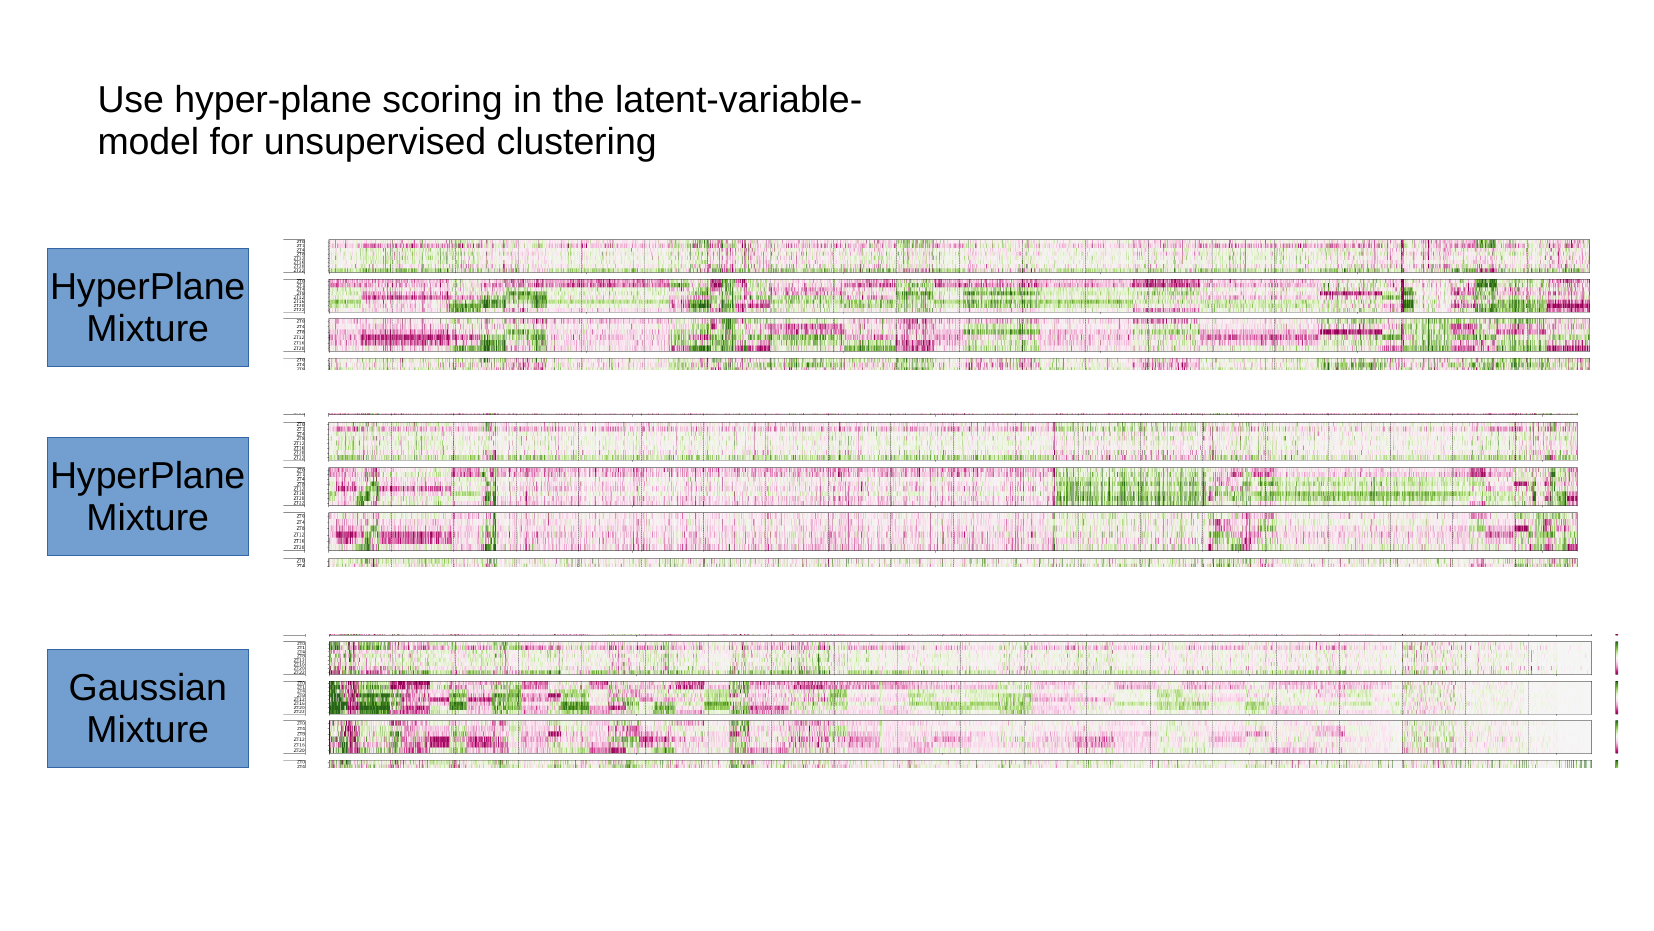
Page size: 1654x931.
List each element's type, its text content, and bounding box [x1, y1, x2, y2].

picture [283, 236, 1612, 370]
picture [283, 413, 1595, 567]
picture [283, 634, 1619, 768]
text_box HyperPlane Mixture [47, 437, 249, 556]
text_box HyperPlane Mixture [47, 248, 249, 367]
text_box Use hyper-plane scoring in the latent-variable-model for unsupervised clustering [82, 70, 957, 170]
text_box Gaussian Mixture [47, 649, 249, 768]
